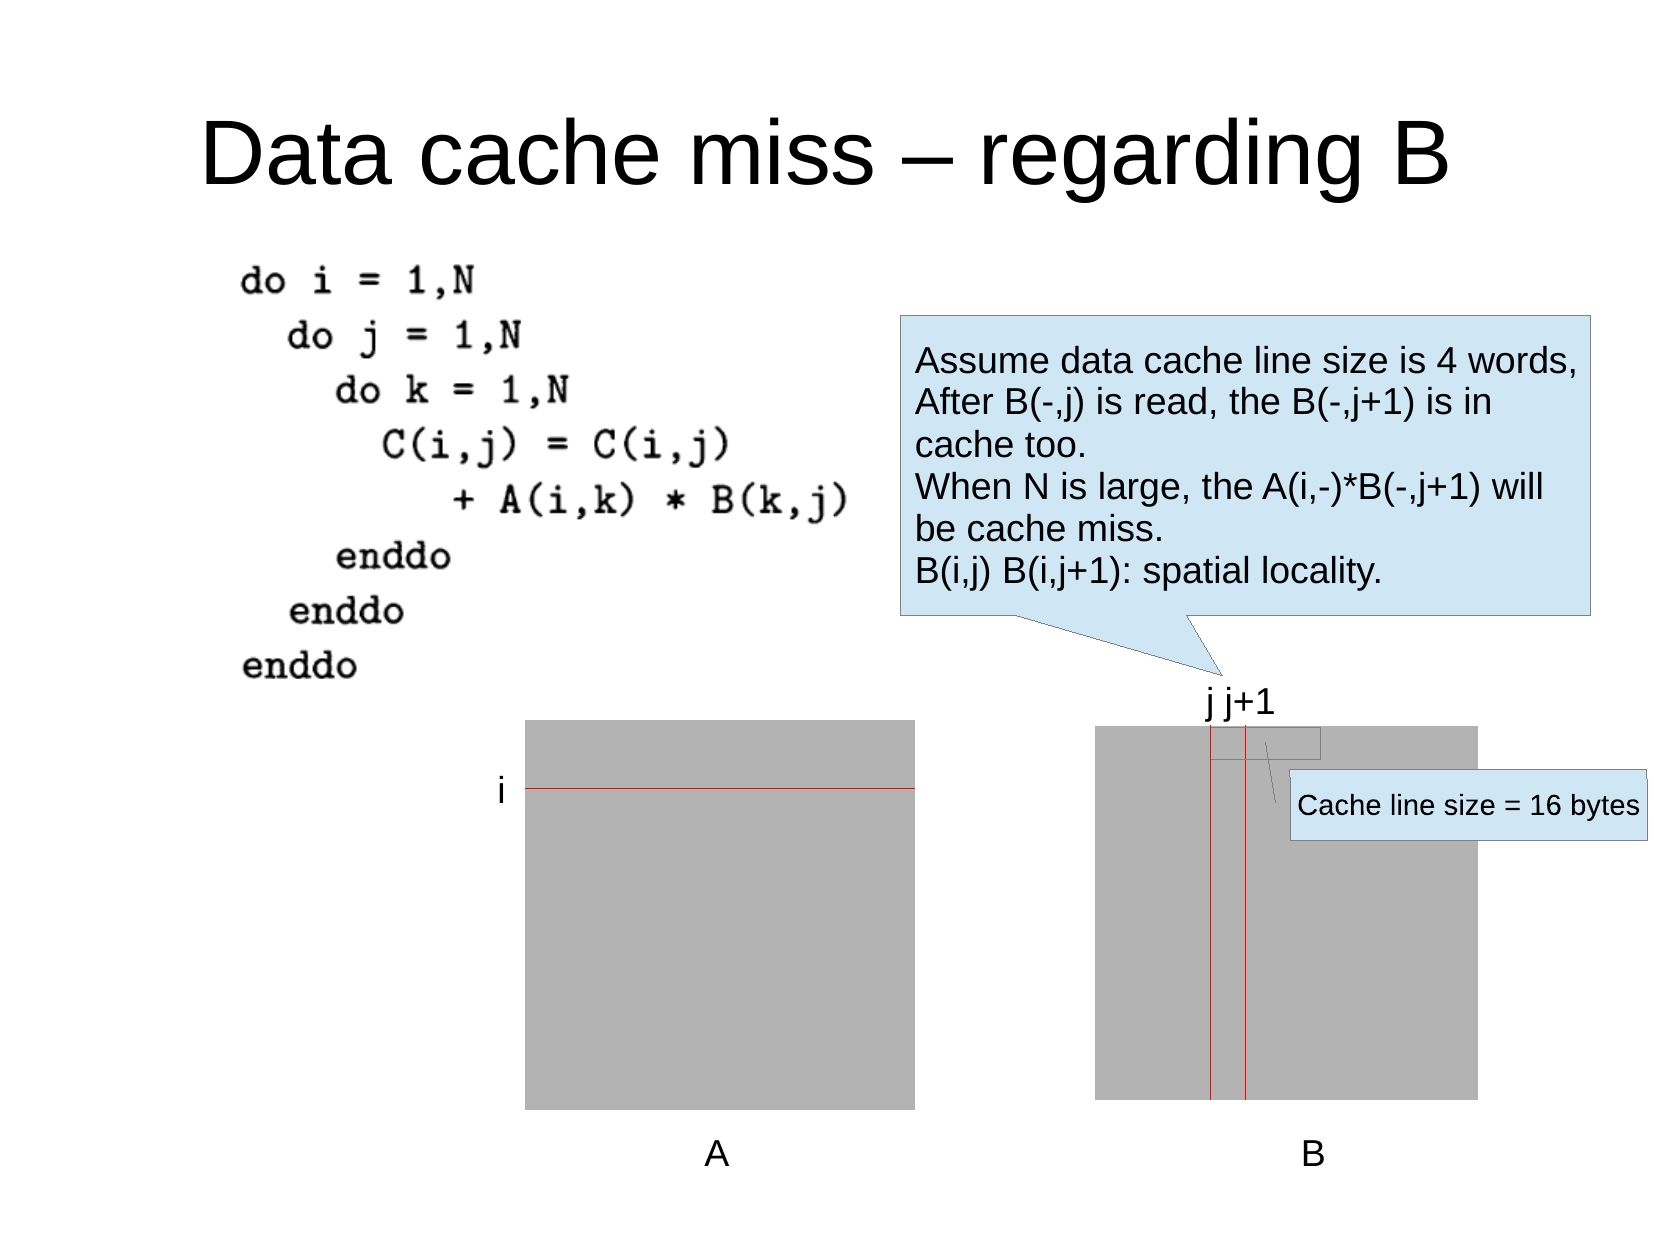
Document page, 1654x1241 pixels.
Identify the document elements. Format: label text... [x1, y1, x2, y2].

text_box B [1285, 1125, 1361, 1182]
table_header [1246, 726, 1478, 1100]
picture [230, 257, 856, 691]
table_header [525, 720, 915, 788]
text_box Cache line size = 16 bytes [1289, 769, 1648, 841]
title Data cache miss – regarding B [82, 49, 1571, 257]
text_box Assume data cache line size is 4 words, After B(-,j) is read, the B(-,j+1) is in cache too. When N is large, the A(i,-)*B(-,j+1) will be cache miss. B(i,j) B(i,j+1): spatial locality. [900, 315, 1591, 676]
text_box j j+1 [1211, 728, 1245, 734]
text_box A [689, 1125, 765, 1182]
table_header [1095, 726, 1210, 1100]
text_box j j+1 [1246, 728, 1320, 734]
table_header [1211, 734, 1245, 759]
text_box j j+1 [1191, 673, 1321, 734]
table_header [1246, 734, 1320, 759]
text_box i [482, 762, 513, 823]
table_header [525, 789, 915, 1110]
table_header [1211, 760, 1245, 1100]
